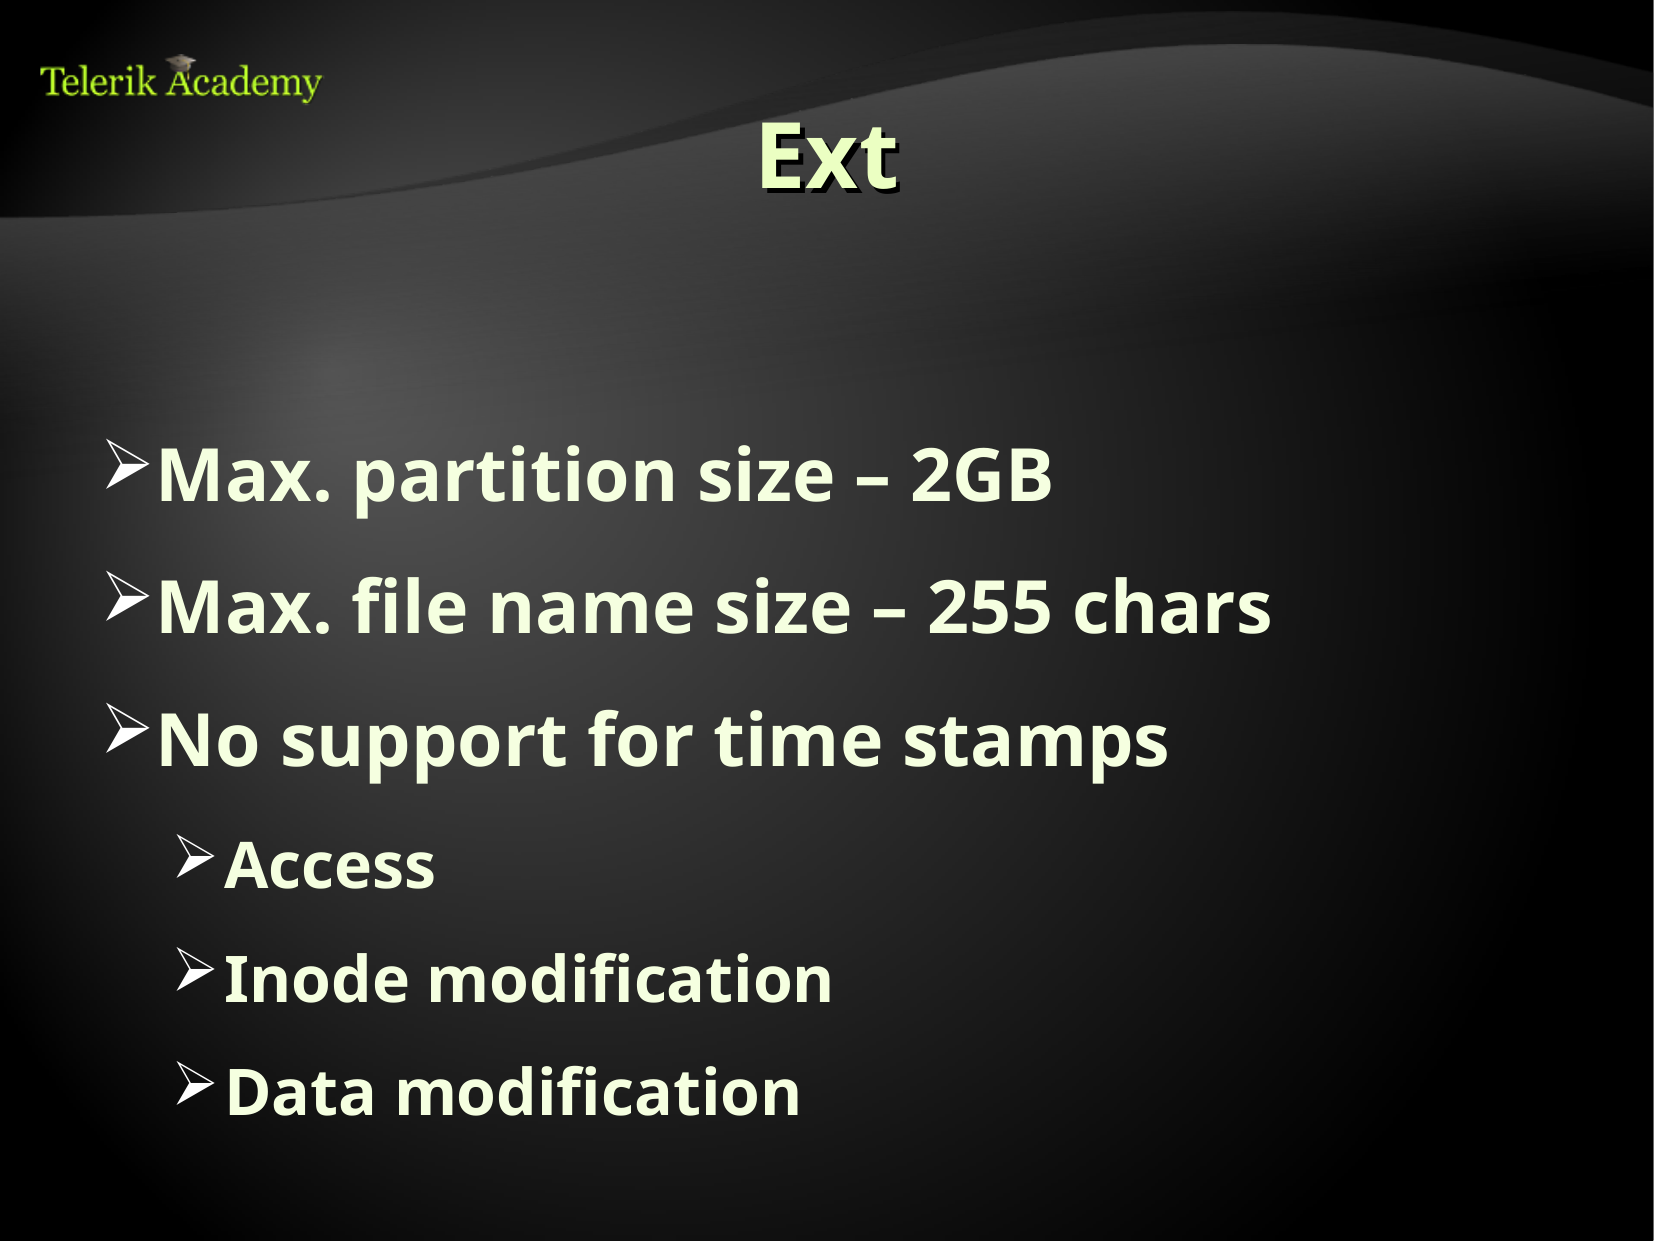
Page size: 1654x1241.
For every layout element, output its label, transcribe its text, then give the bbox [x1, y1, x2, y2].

picture [0, 0, 1654, 1241]
title Ext [82, 49, 1571, 257]
list Max. partition size – 2GB Max. file name size – 255 chars No support for time stamps Access Inode modification Data modification [82, 290, 1538, 1010]
